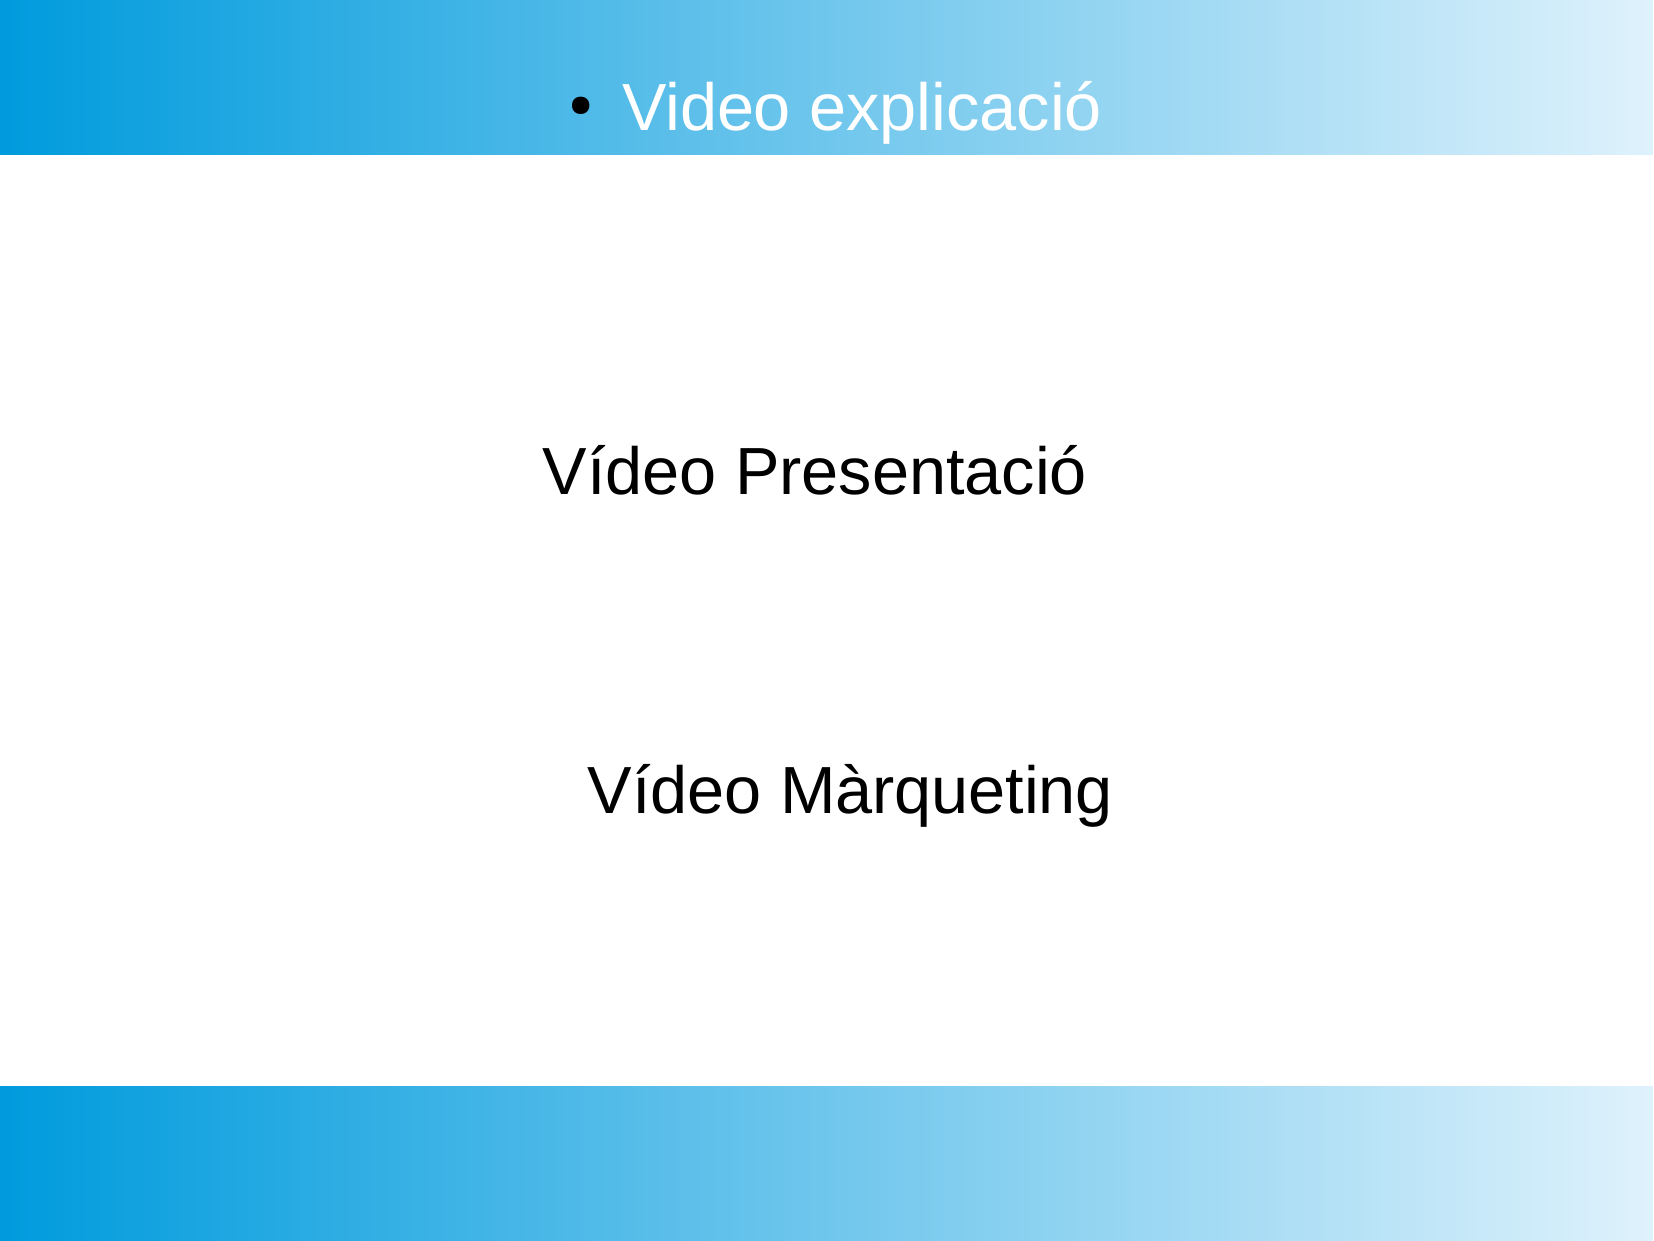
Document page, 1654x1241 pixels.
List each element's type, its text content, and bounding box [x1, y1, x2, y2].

list Vídeo Màrqueting [70, 637, 1559, 945]
list Vídeo Presentació [35, 318, 1524, 626]
title Video explicació [82, 49, 1571, 155]
